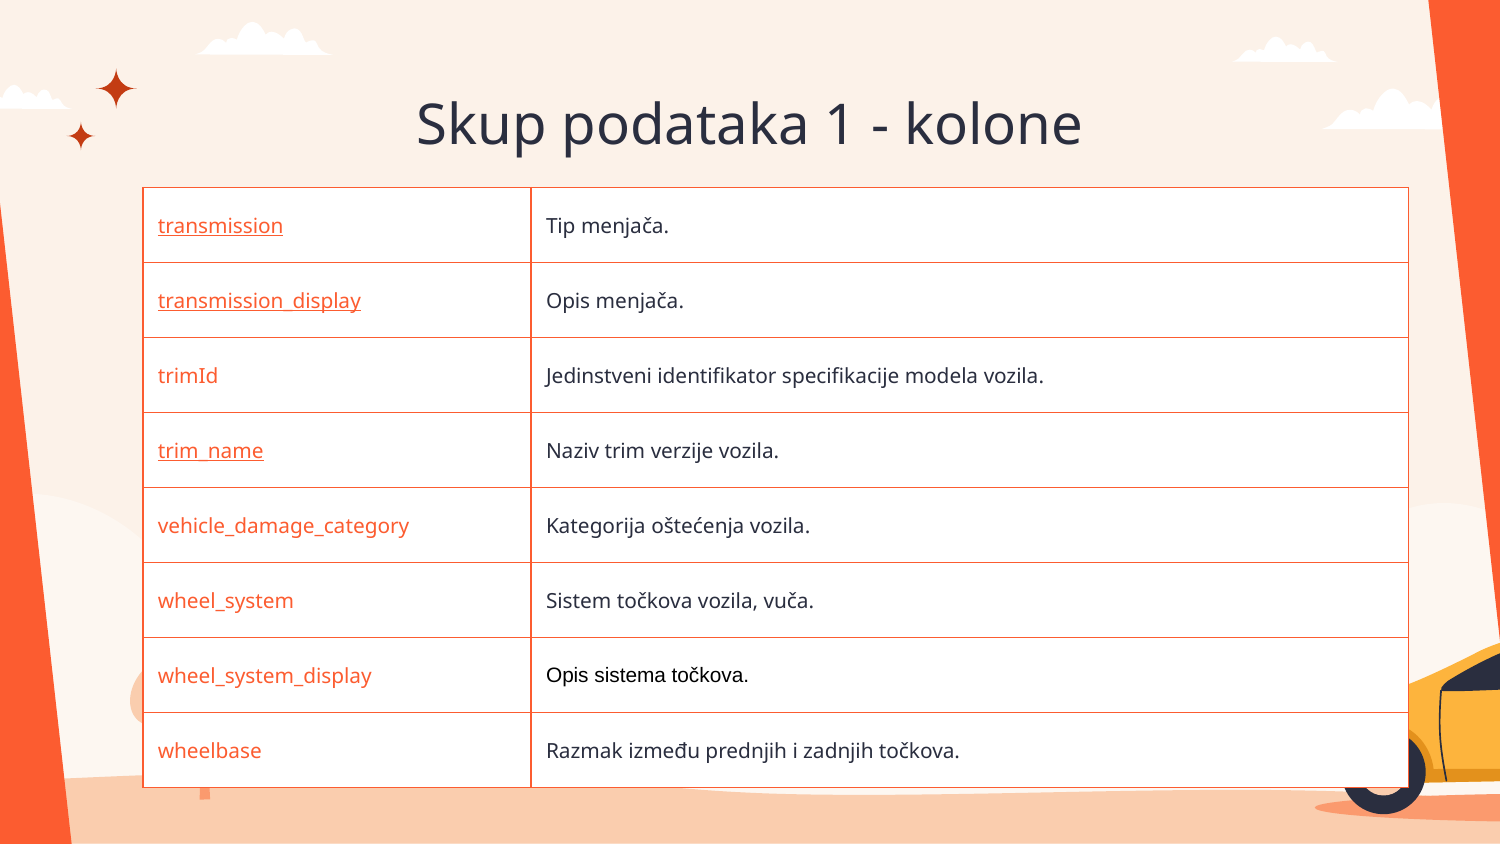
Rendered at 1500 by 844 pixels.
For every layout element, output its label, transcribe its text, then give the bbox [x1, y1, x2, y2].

table_cell wheelbase [144, 713, 530, 787]
table_cell transmission_display [144, 263, 530, 337]
table_cell Opis menjača. [532, 263, 1408, 337]
title Skup podataka 1 - kolone [118, 72, 1382, 167]
table_cell wheel_system_display [144, 638, 530, 712]
table_cell wheel_system [144, 563, 530, 637]
table_header transmission [144, 188, 530, 262]
table_cell Jedinstveni identifikator specifikacije modela vozila. [532, 338, 1408, 412]
table_cell Kategorija oštećenja vozila. [532, 488, 1408, 562]
table_cell trimId [144, 338, 530, 412]
table_header Tip menjača. [532, 188, 1408, 262]
table_cell vehicle_damage_category [144, 488, 530, 562]
table_cell Naziv trim verzije vozila. [532, 413, 1408, 487]
table_cell Opis sistema točkova. [532, 638, 1408, 712]
table_cell trim_name [144, 413, 530, 487]
table_cell Razmak između prednjih i zadnjih točkova. [532, 713, 1408, 787]
table_cell Sistem točkova vozila, vuča. [532, 563, 1408, 637]
